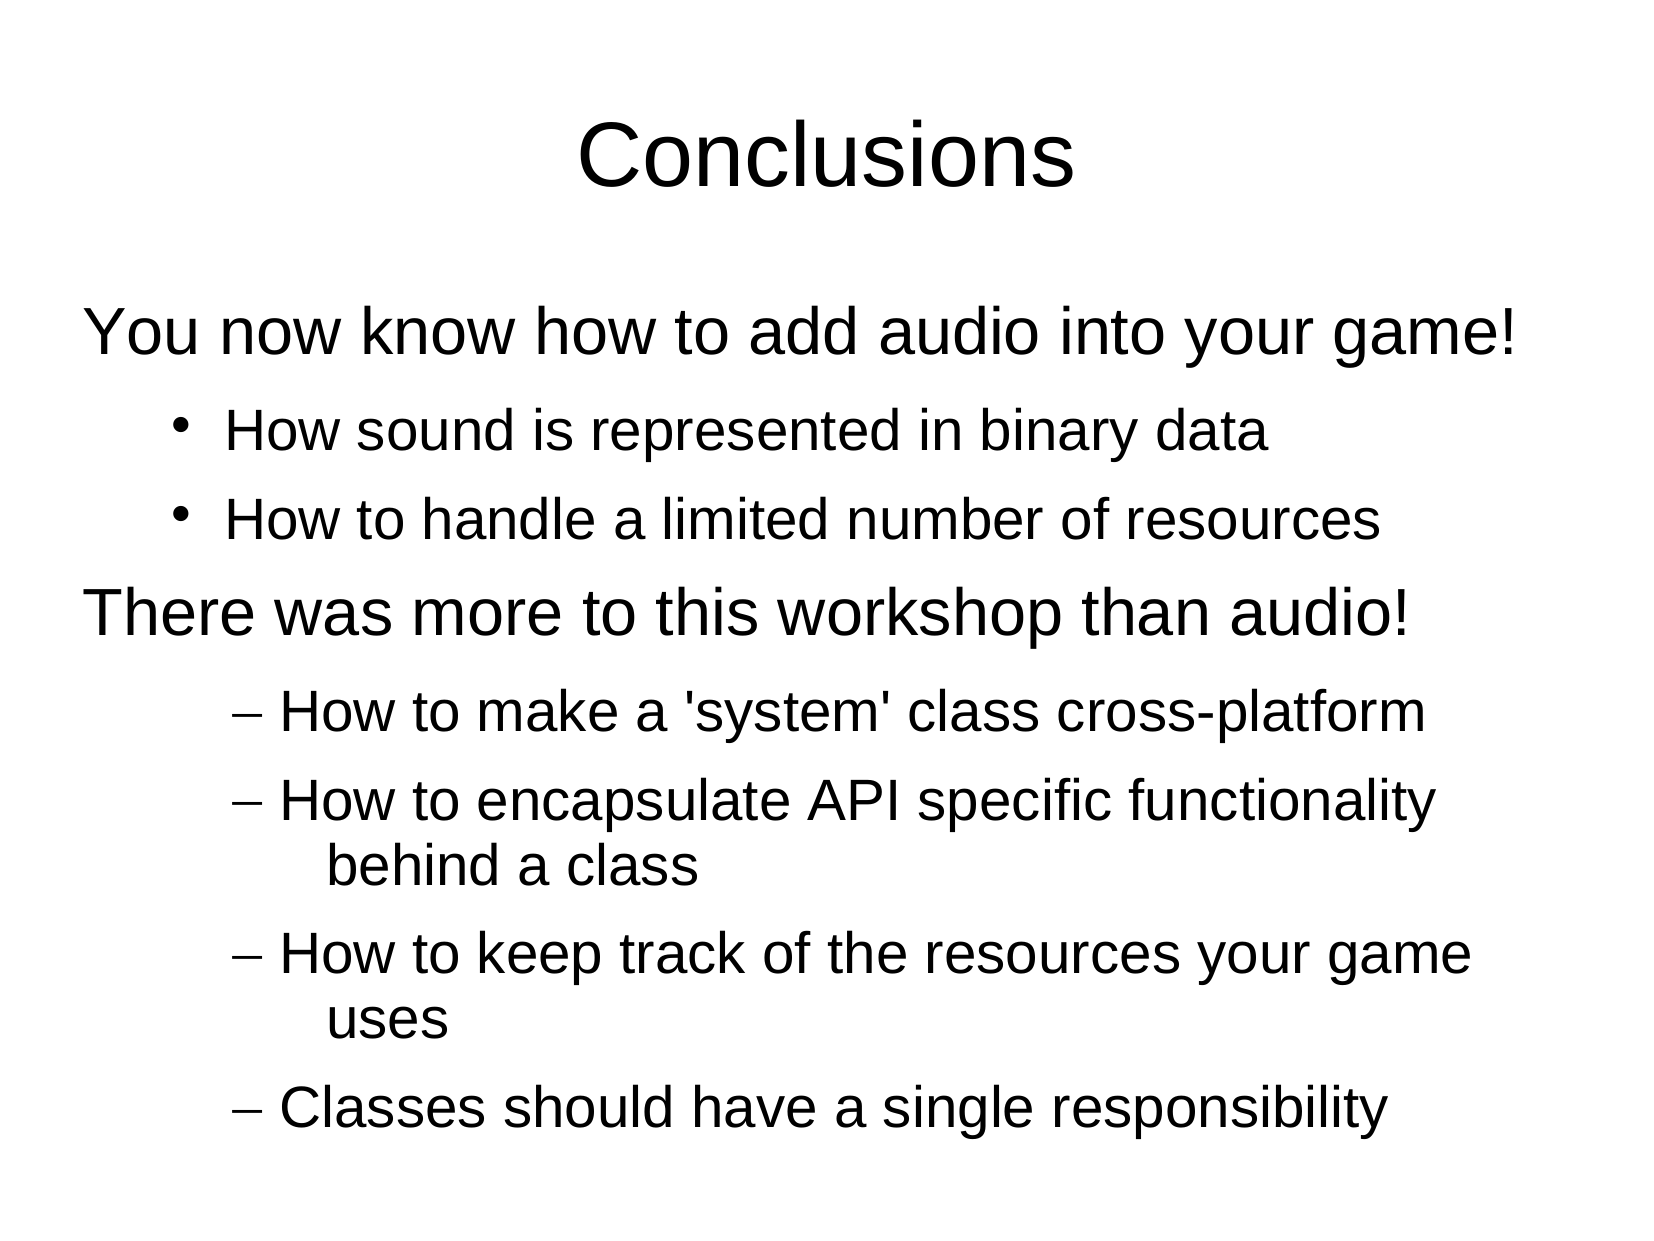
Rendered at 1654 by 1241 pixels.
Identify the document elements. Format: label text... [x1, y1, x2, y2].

title Conclusions [82, 49, 1571, 257]
list You now know how to add audio into your game! How sound is represented in binary data How to handle a limited number of resources There was more to this workshop than audio! How to make a 'system' class cross-platform How to encapsulate API specific functionality behind a class How to keep track of the resources your game uses Classes should have a single responsibility [82, 290, 1571, 1241]
